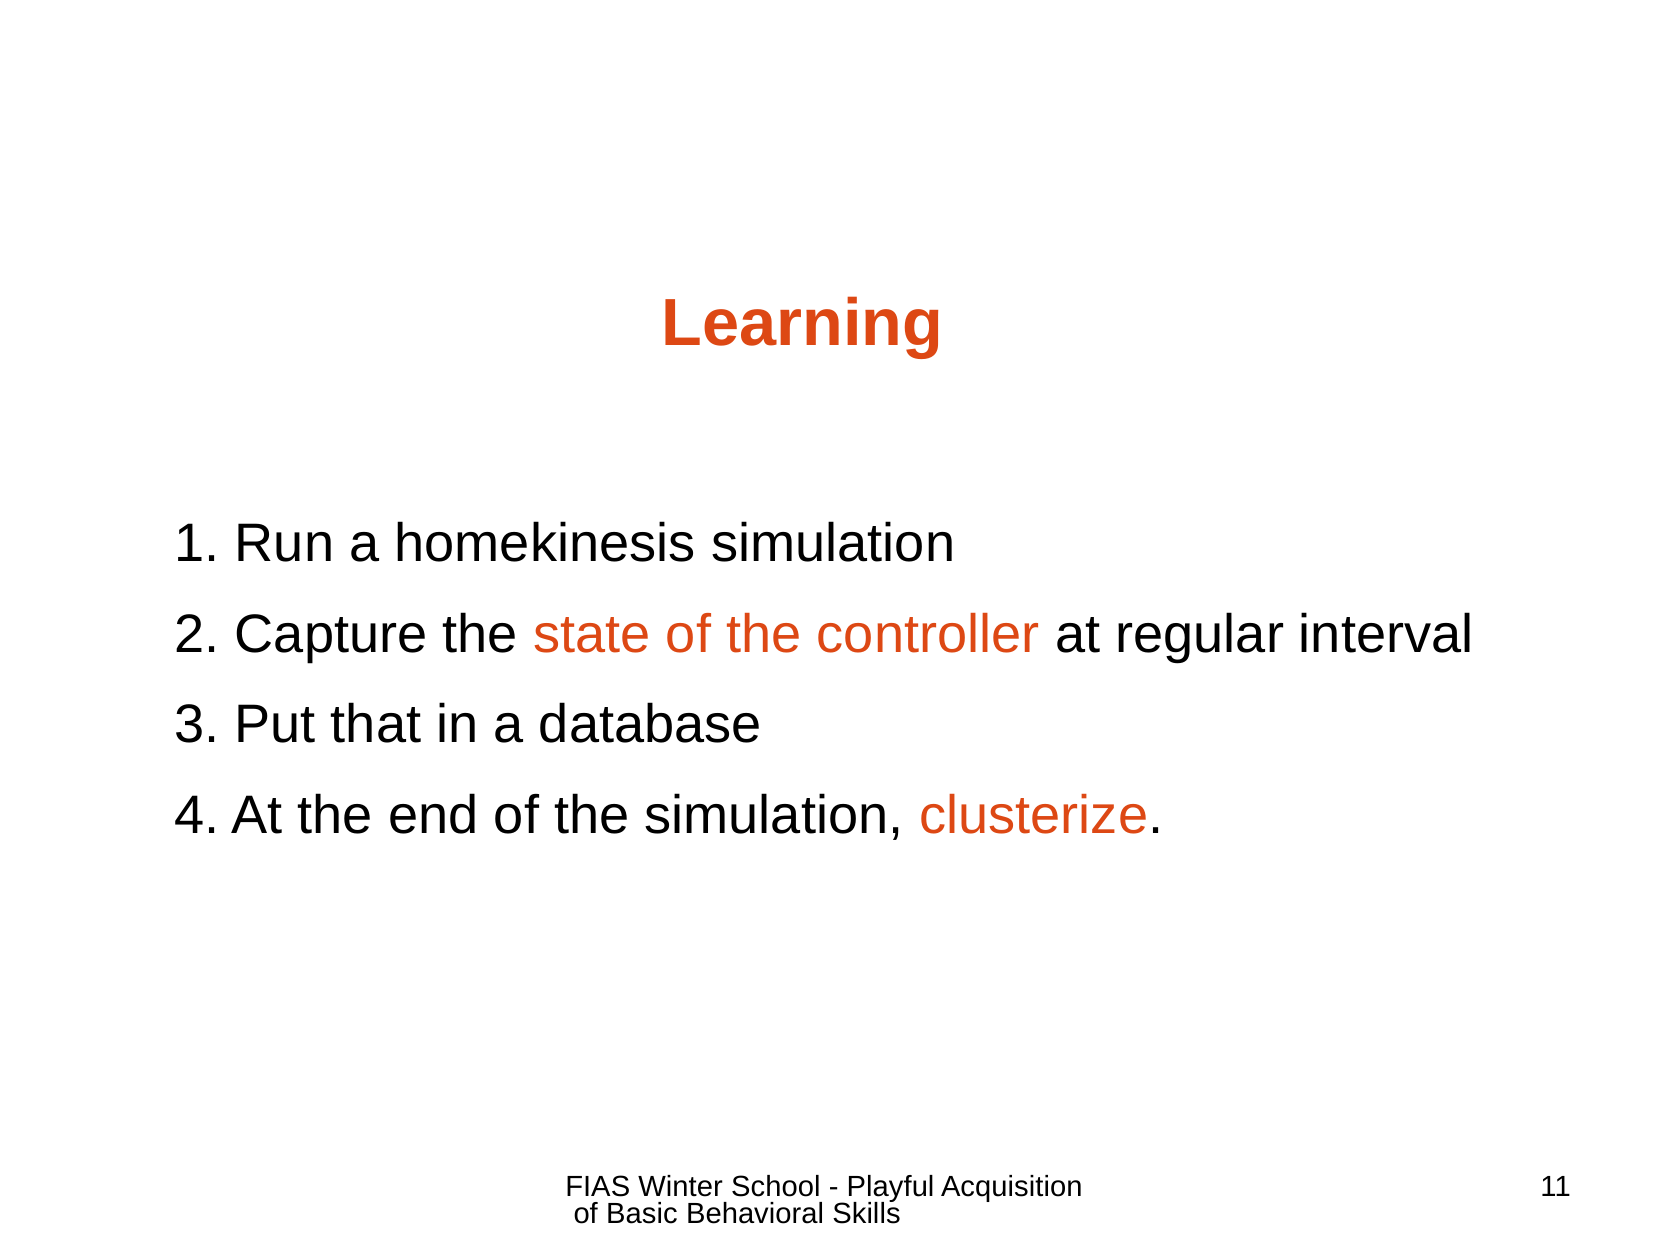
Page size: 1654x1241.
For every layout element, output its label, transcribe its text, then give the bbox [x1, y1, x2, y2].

text_box Learning [615, 285, 991, 361]
text_box 1. Run a homekinesis simulation 2. Capture the state of the controller at regular interval 3. Put that in a database 4. At the end of the simulation, clusterize. [174, 497, 1480, 831]
